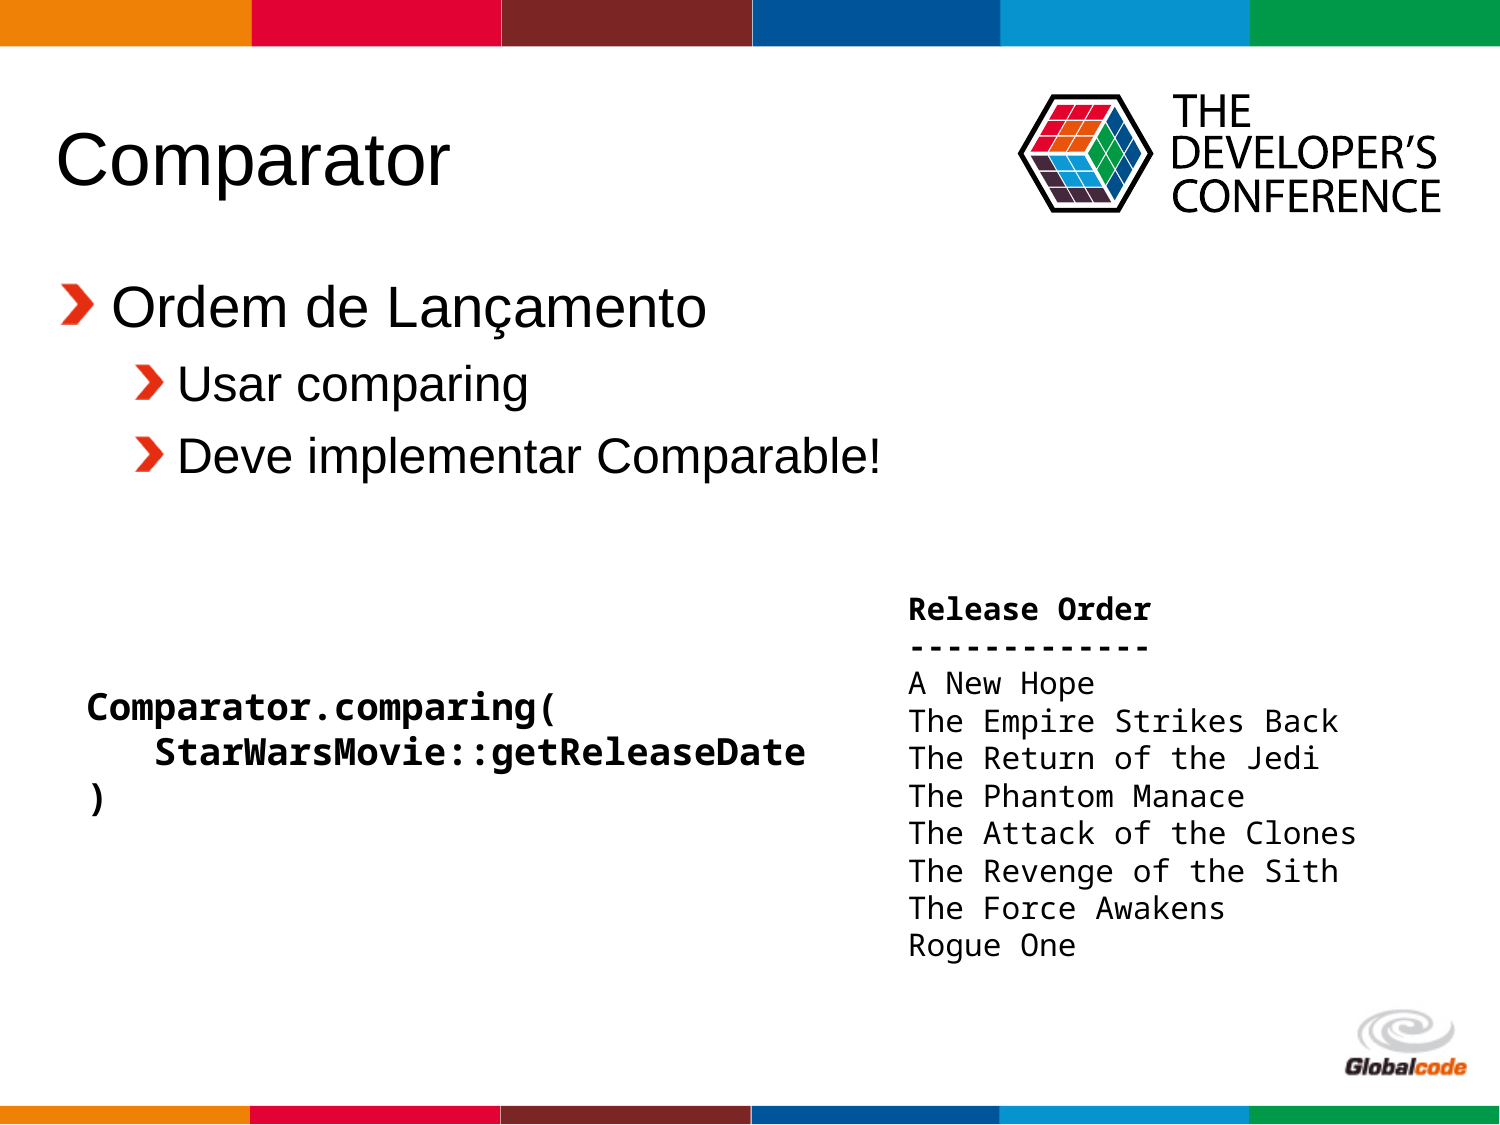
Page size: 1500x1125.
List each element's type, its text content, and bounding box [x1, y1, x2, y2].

title Comparator [41, 79, 974, 231]
text_box Release Order ------------- A New Hope The Empire Strikes Back The Return of the Jedi The Phantom Manace The Attack of the Clones The Revenge of the Sith The Force Awakens Rogue One [893, 581, 1396, 976]
list Ordem de Lançamento Usar comparing Deve implementar Comparable! [41, 261, 1459, 1005]
picture [1328, 964, 1486, 1105]
text_box Comparator.comparing( StarWarsMovie::getReleaseDate ) [71, 675, 826, 826]
